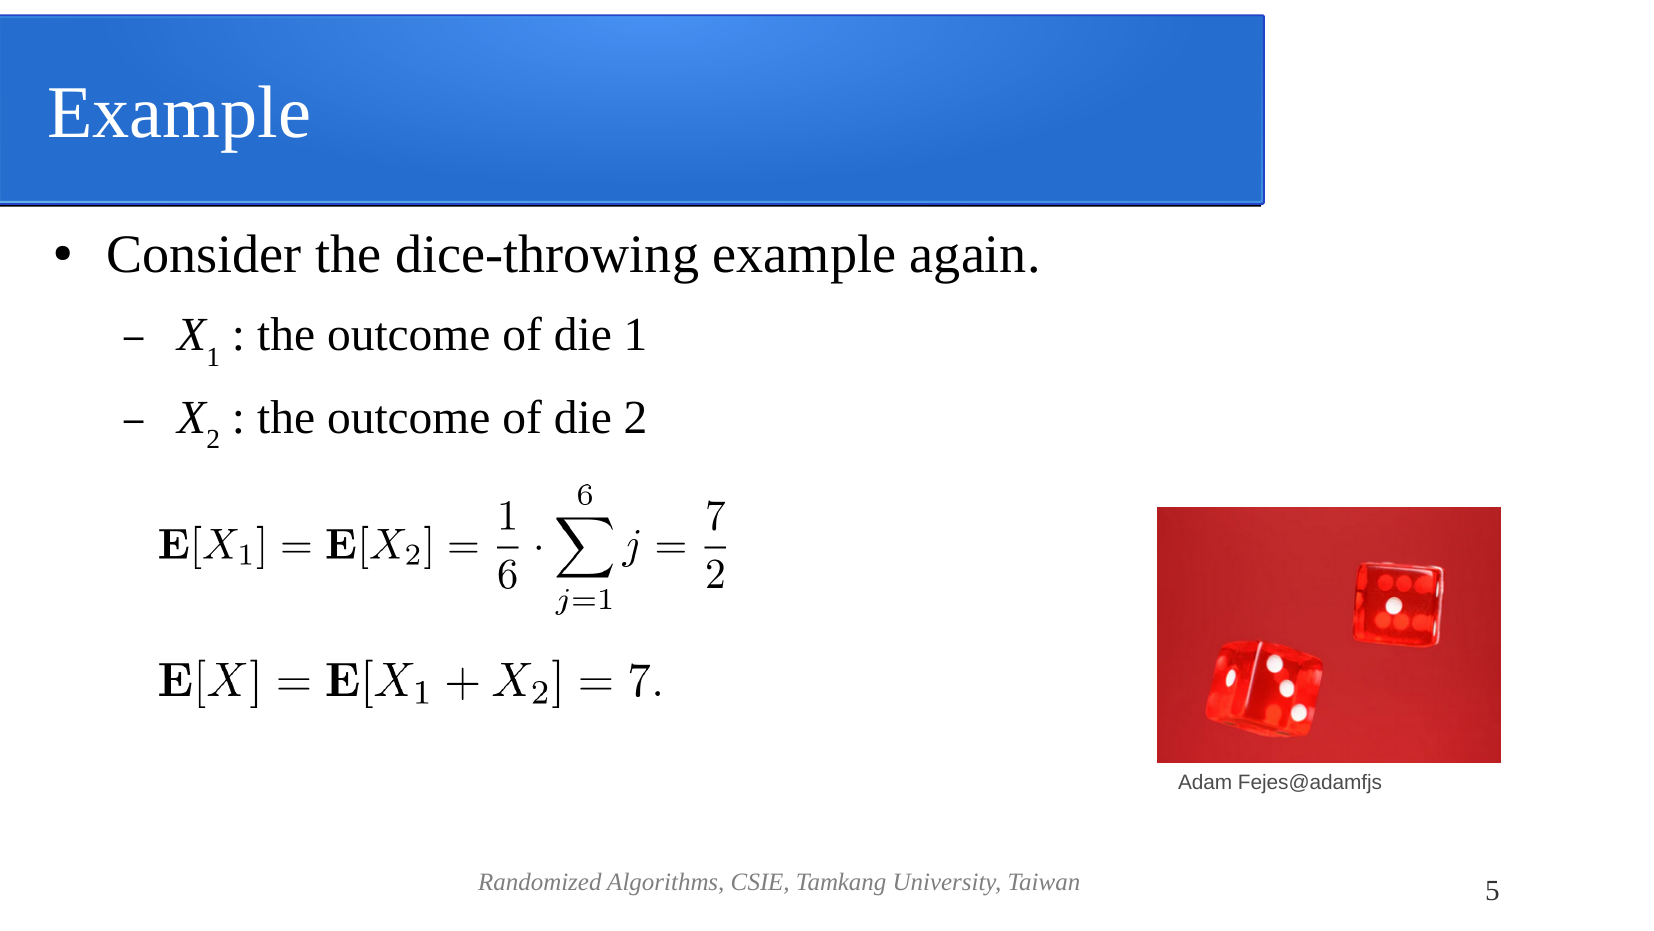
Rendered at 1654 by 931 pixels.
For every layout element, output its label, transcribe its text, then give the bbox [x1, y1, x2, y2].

list Consider the dice-throwing example again. X1 : the outcome of die 1 X2 : the outcome of die 2 [35, 224, 1524, 764]
picture [159, 659, 660, 708]
picture [1157, 507, 1501, 763]
text_box Adam Fejes@adamfjs [1163, 763, 1447, 804]
picture [159, 484, 726, 615]
title Example [47, 35, 1199, 189]
